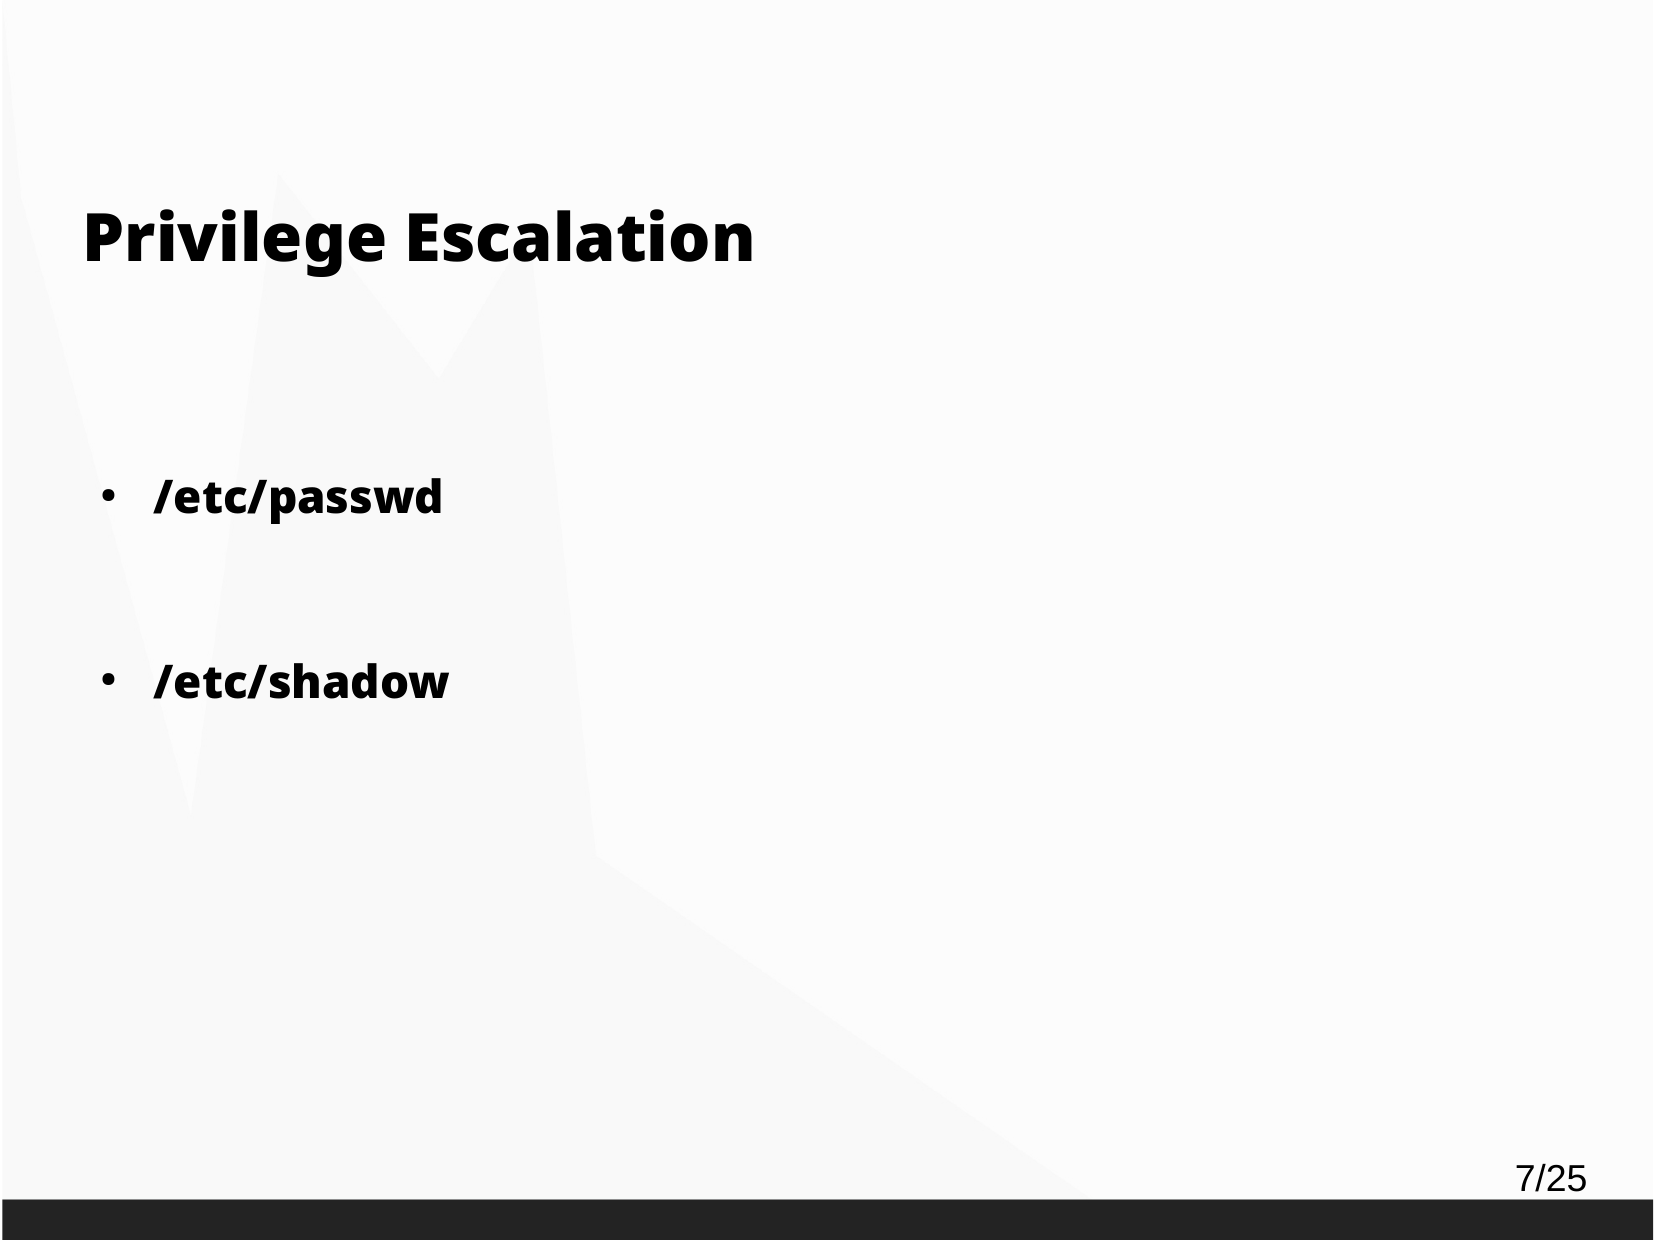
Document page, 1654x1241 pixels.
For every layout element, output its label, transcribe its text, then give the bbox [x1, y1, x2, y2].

picture [2, 0, 1654, 1241]
title Privilege Escalation [82, 139, 1571, 332]
list /etc/passwd /etc/shadow [82, 372, 1571, 1013]
text_box 7/25 [1500, 1149, 1651, 1201]
